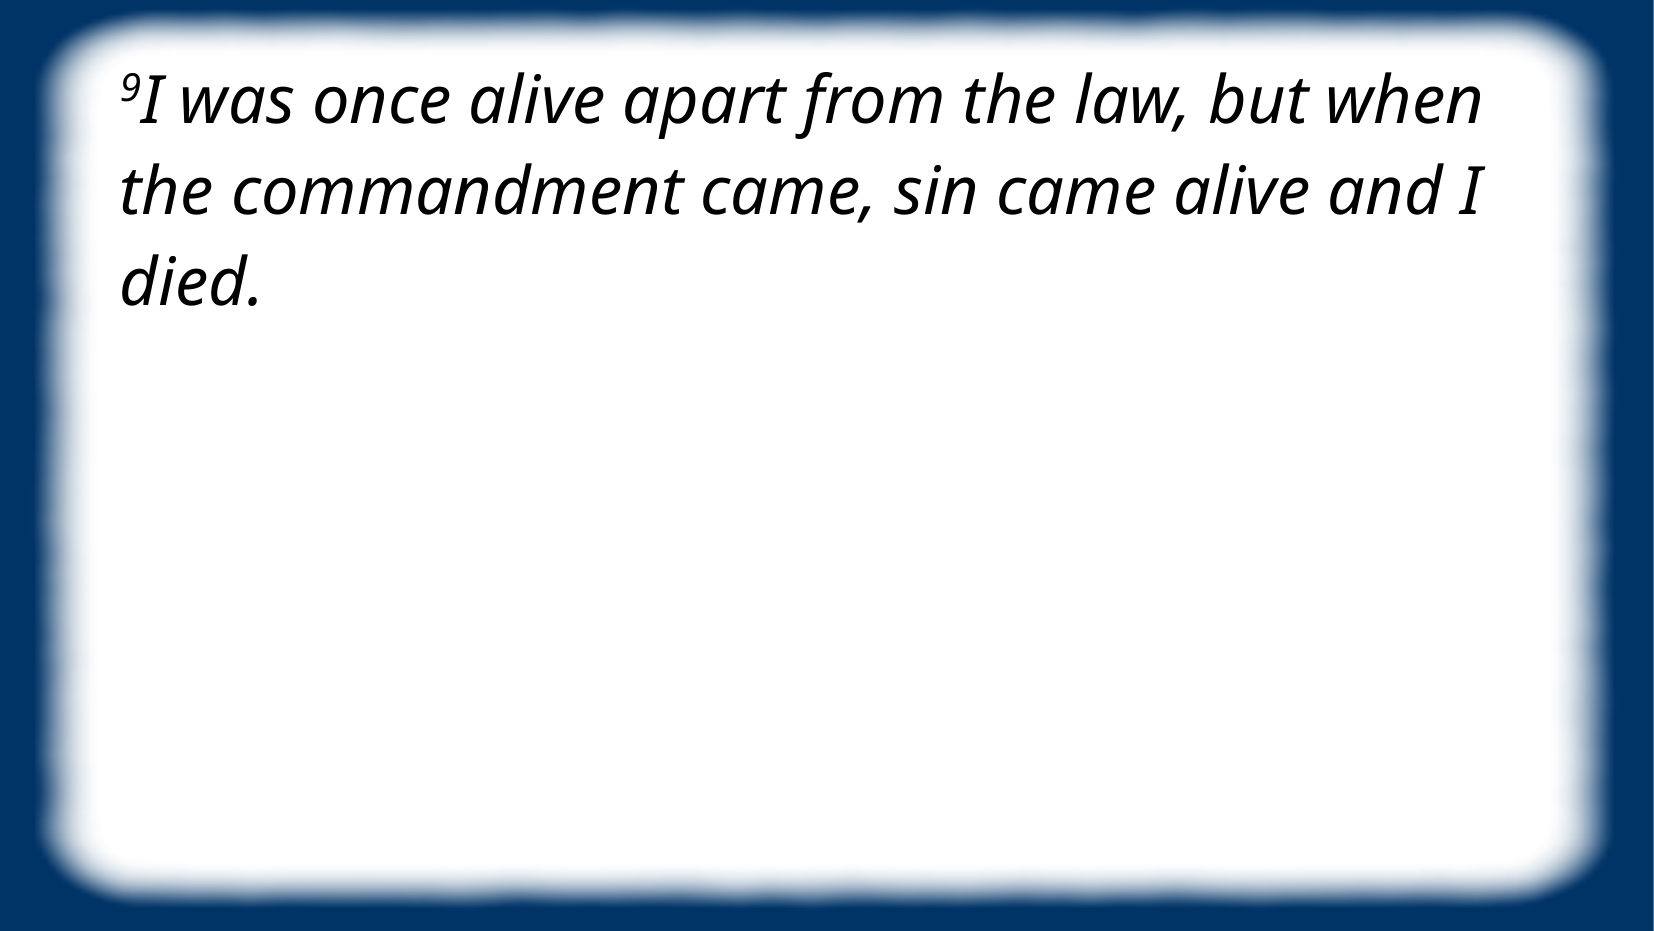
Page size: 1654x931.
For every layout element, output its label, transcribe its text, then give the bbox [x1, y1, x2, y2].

text_box 9I was once alive apart from the law, but when the commandment came, sin came alive and I died. [105, 45, 1546, 327]
picture [0, 0, 1654, 931]
